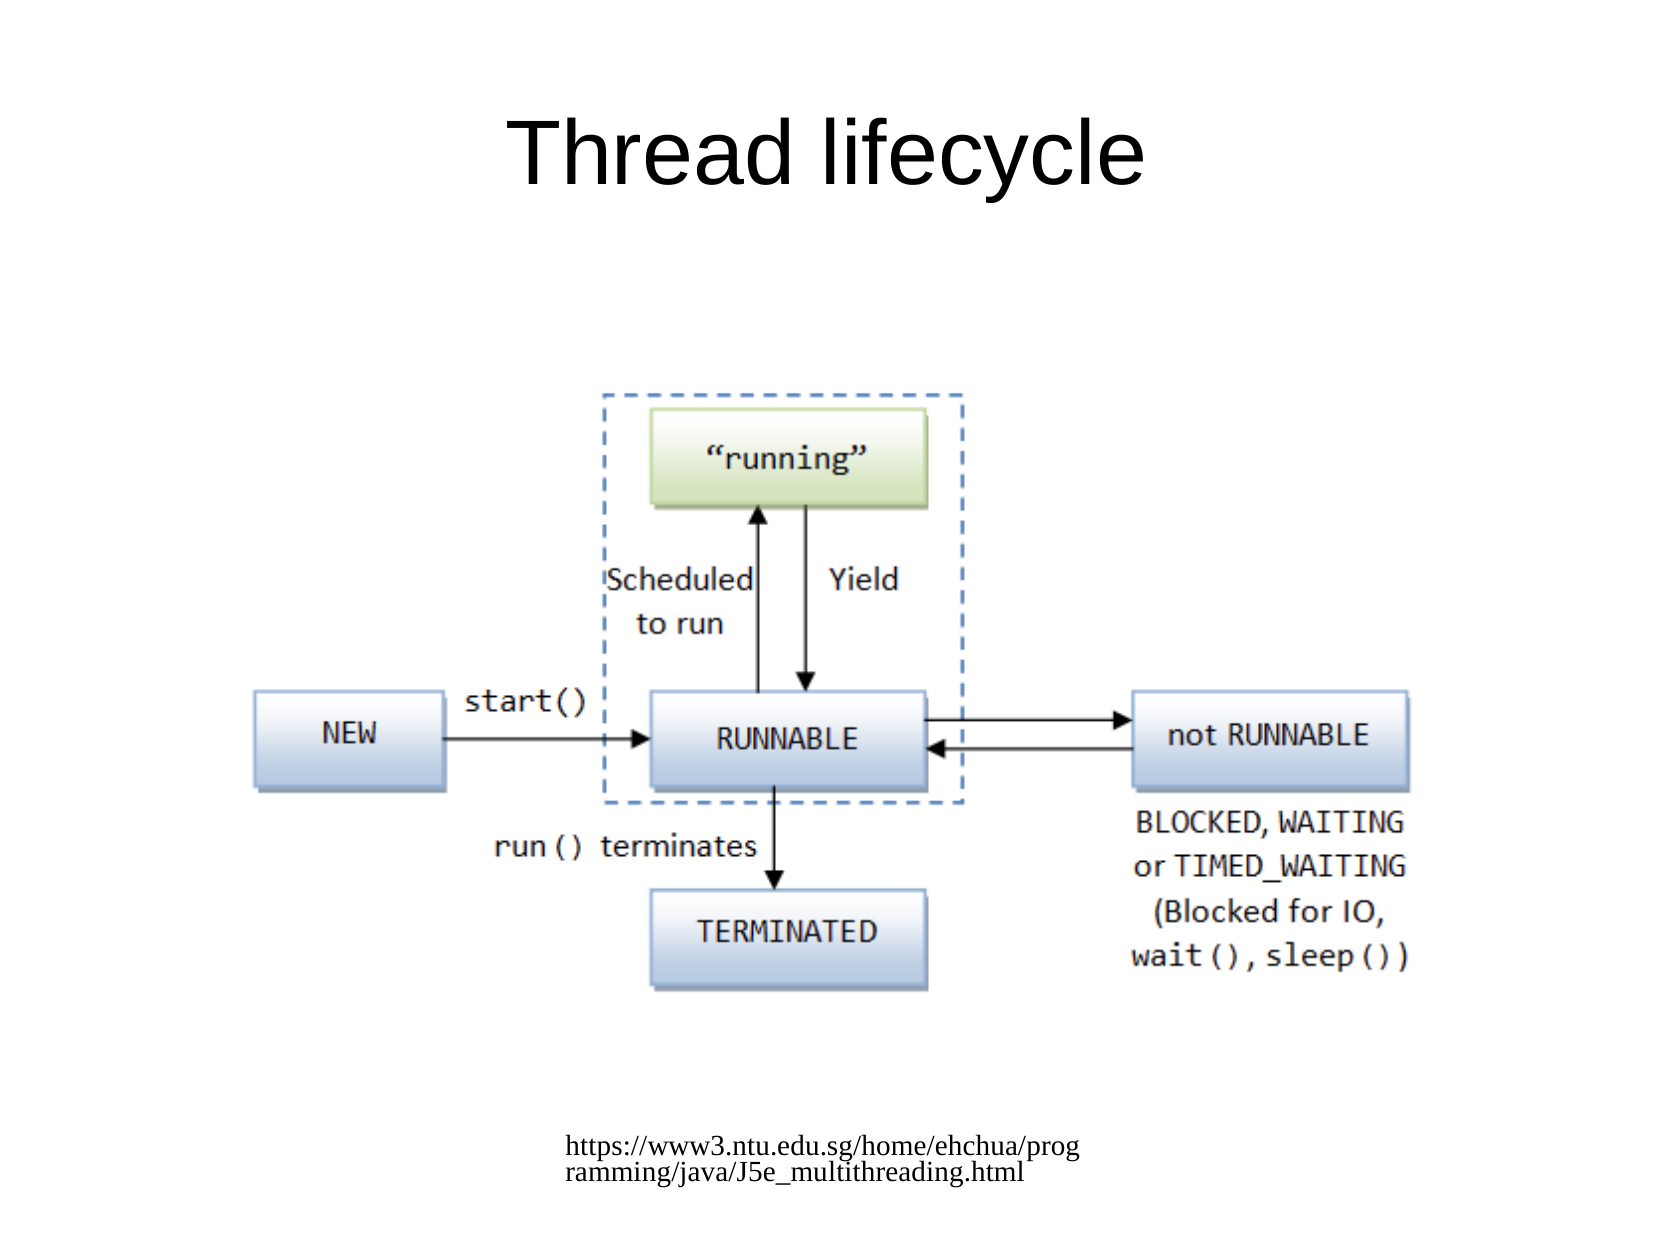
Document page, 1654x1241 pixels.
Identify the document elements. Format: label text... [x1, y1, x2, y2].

title Thread lifecycle [82, 49, 1571, 257]
picture [225, 366, 1444, 1021]
